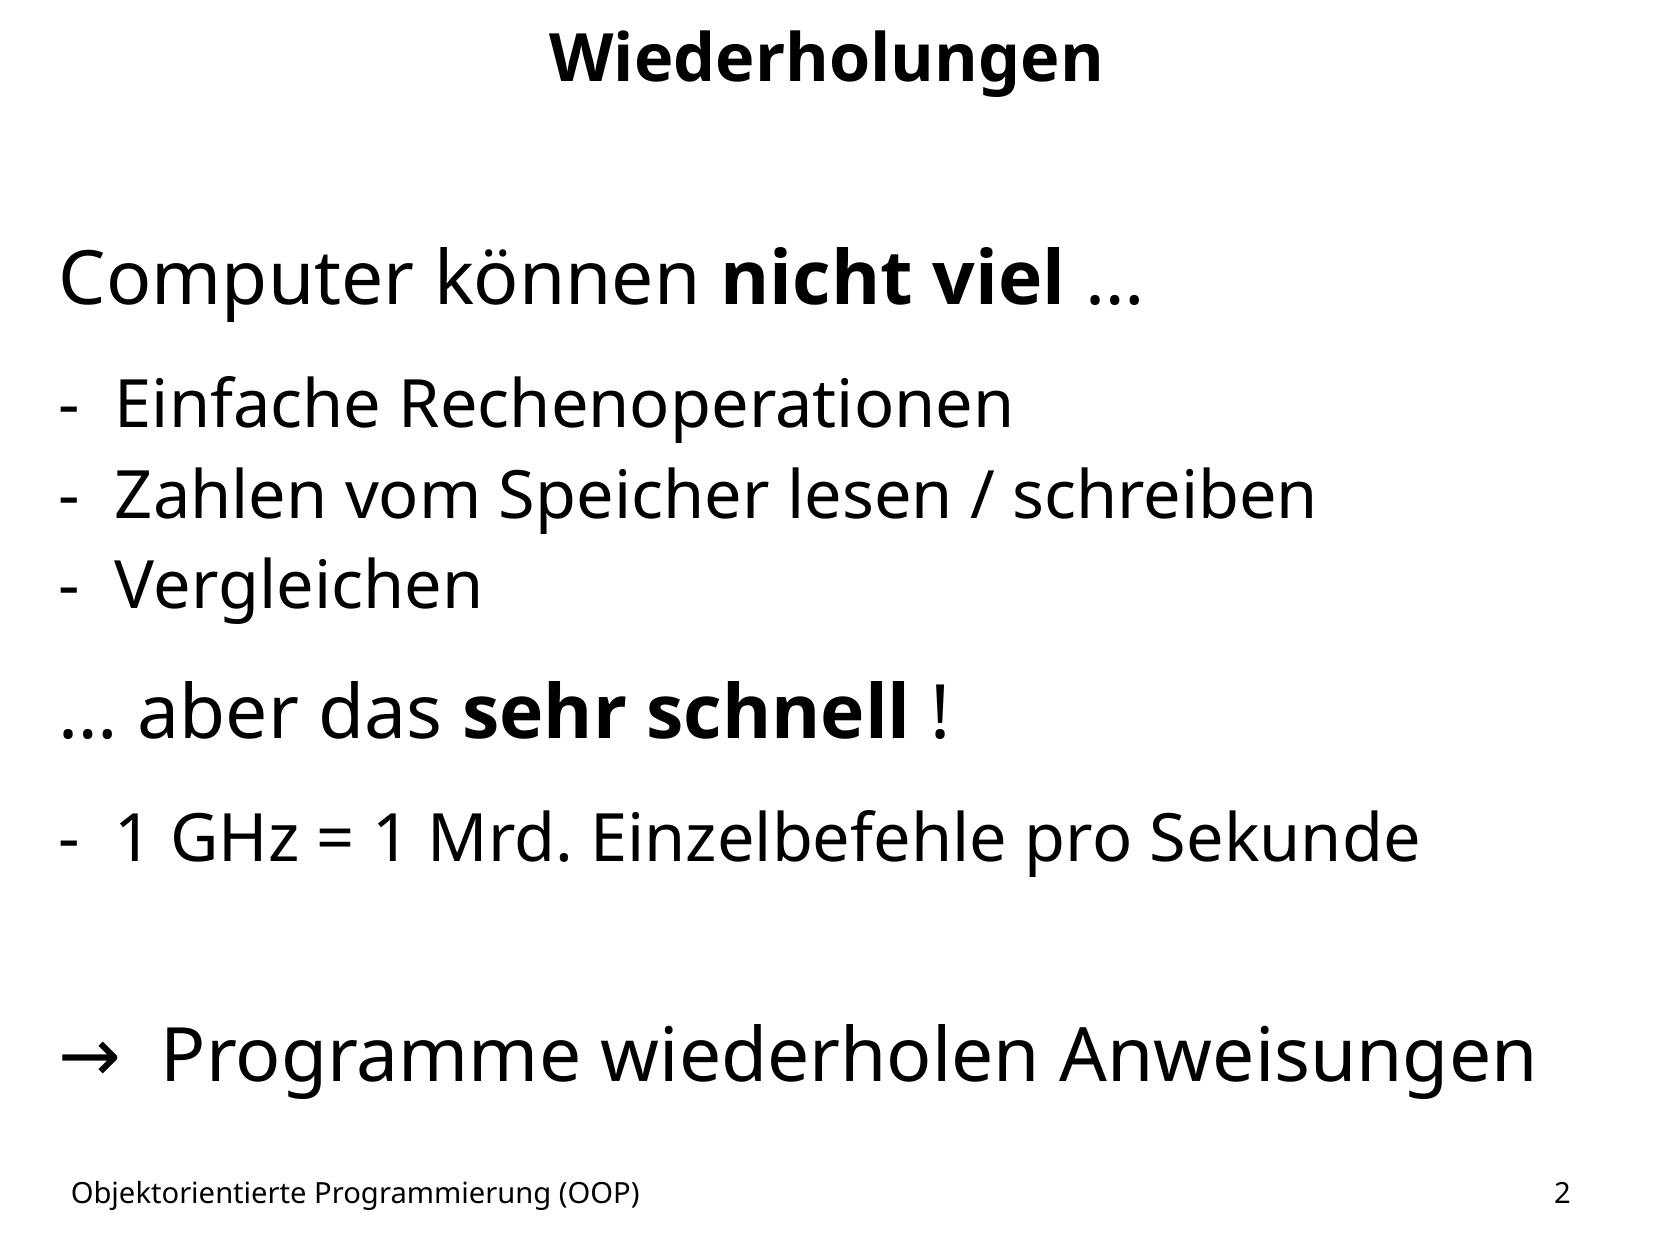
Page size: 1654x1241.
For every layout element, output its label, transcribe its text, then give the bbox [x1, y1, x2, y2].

title Wiederholungen [0, 5, 1654, 107]
list Computer können nicht viel … - Einfache Rechenoperationen - Zahlen vom Speicher lesen / schreiben - Vergleichen … aber das sehr schnell ! - 1 GHz = 1 Mrd. Einzelbefehle pro Sekunde → Programme wiederholen Anweisungen [59, 224, 1630, 1146]
